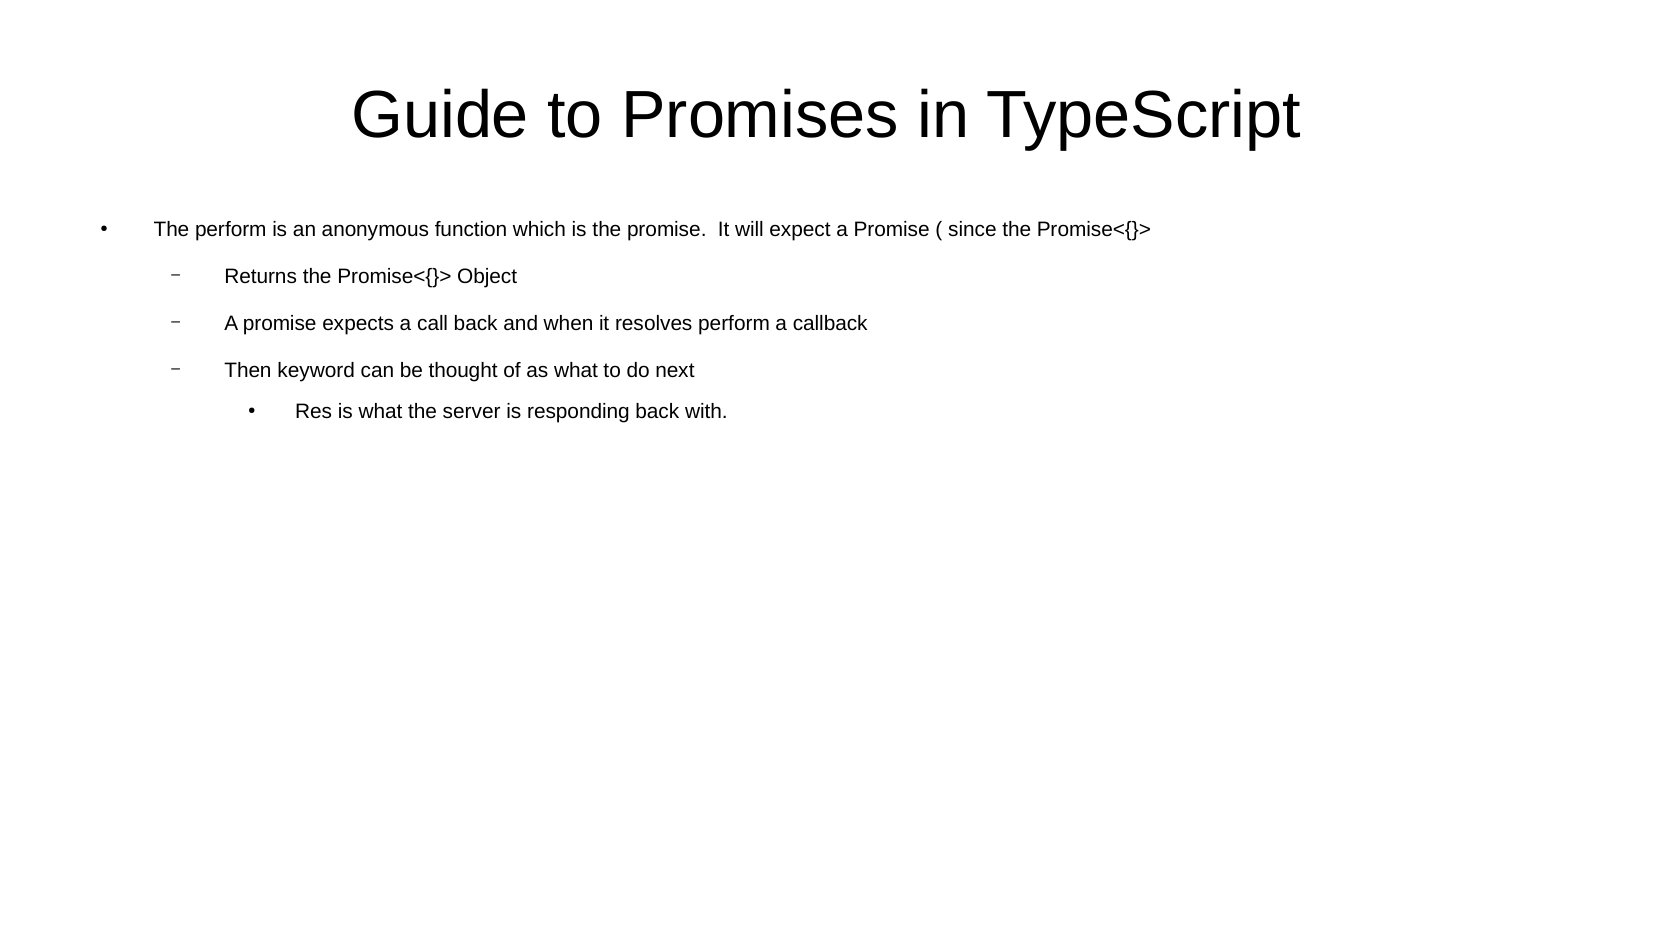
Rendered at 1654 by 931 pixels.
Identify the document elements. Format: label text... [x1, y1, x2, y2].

list The perform is an anonymous function which is the promise. It will expect a Promise ( since the Promise<{}> Returns the Promise<{}> Object A promise expects a call back and when it resolves perform a callback Then keyword can be thought of as what to do next Res is what the server is responding back with. [82, 217, 1576, 901]
title Guide to Promises in TypeScript [82, 37, 1571, 193]
